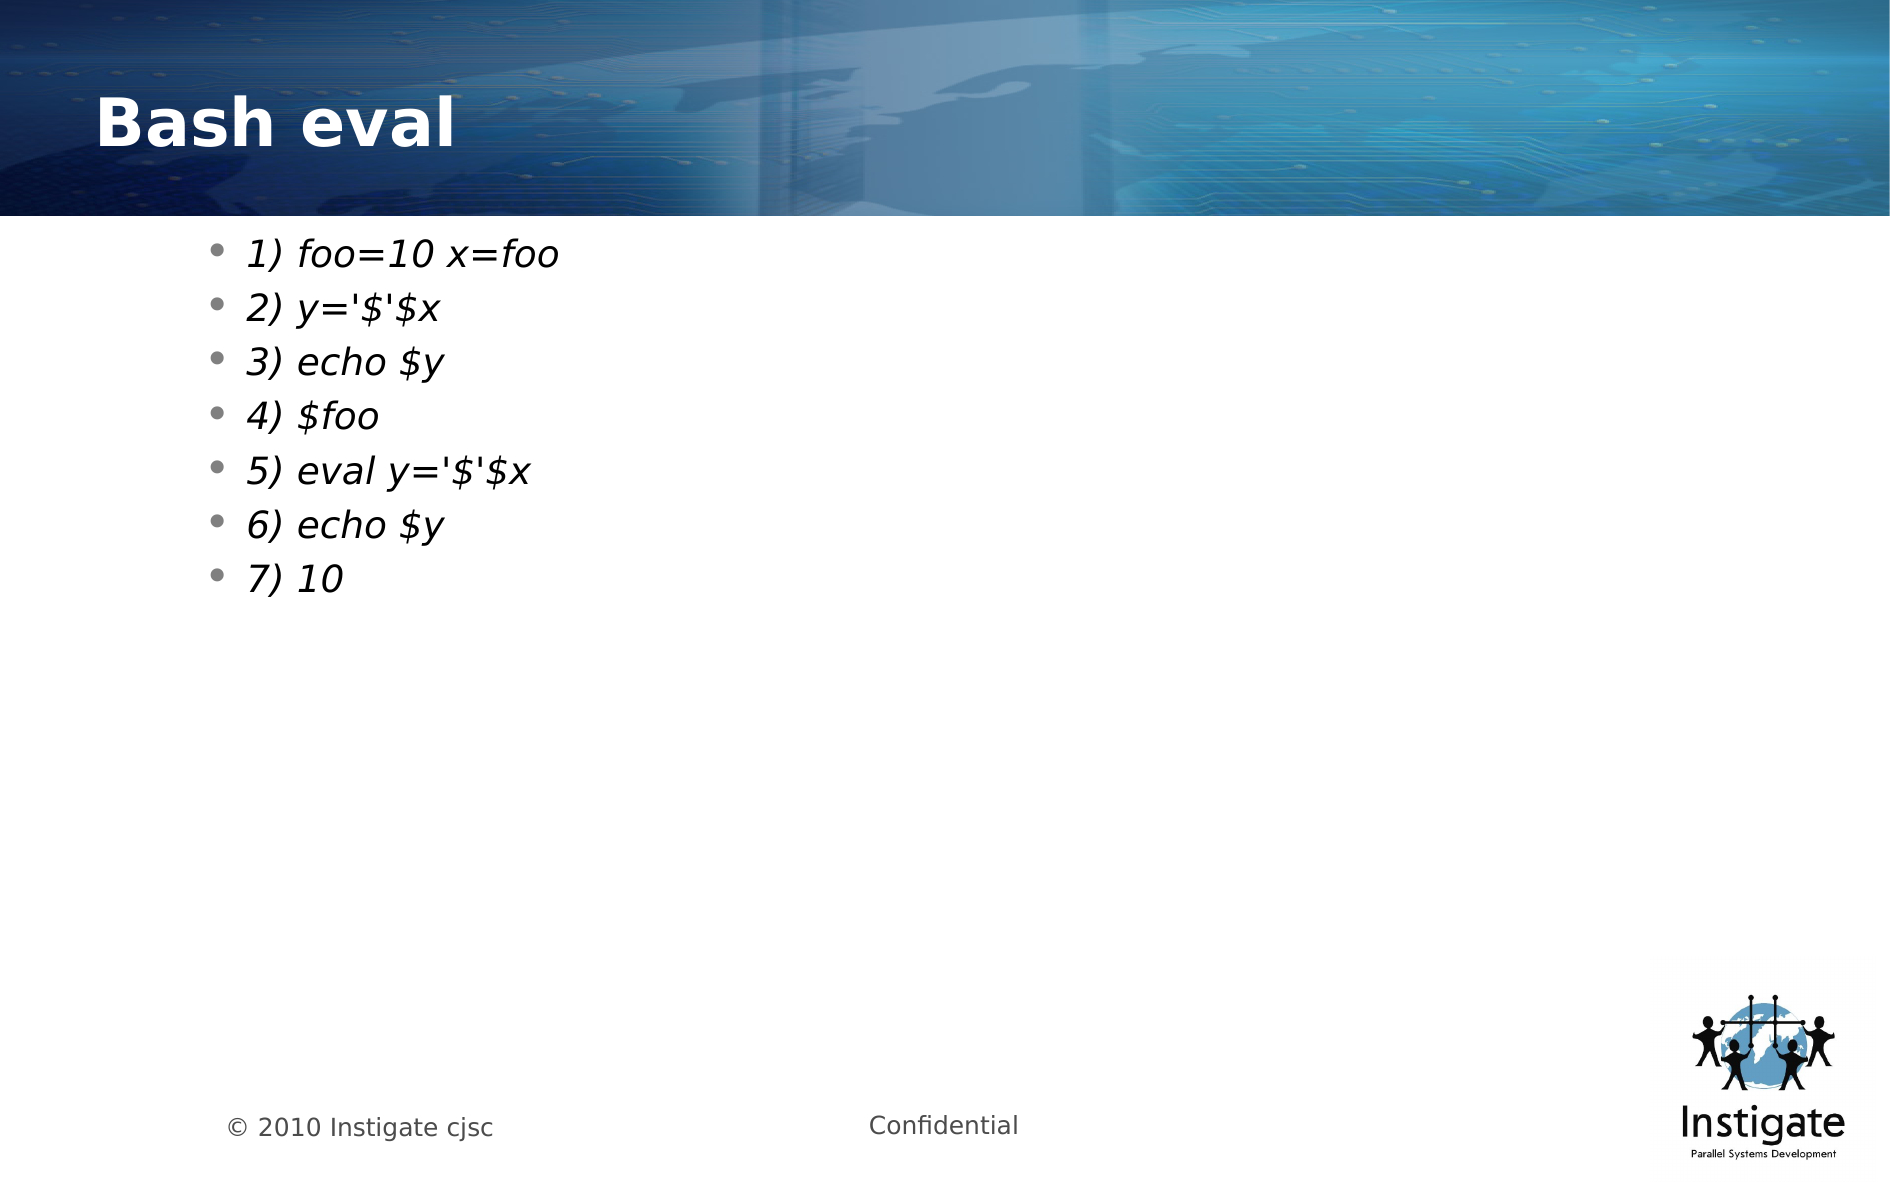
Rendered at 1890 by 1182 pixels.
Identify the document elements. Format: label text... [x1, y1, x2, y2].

picture [0, 0, 1890, 216]
picture [1650, 956, 1876, 1182]
list 1) foo=10 x=foo 2) y='$'$x 3) echo $y 4) $foo 5) eval y='$'$x 6) echo $y 7) 10 [59, 236, 1831, 1001]
title Bash eval [94, 54, 1793, 210]
